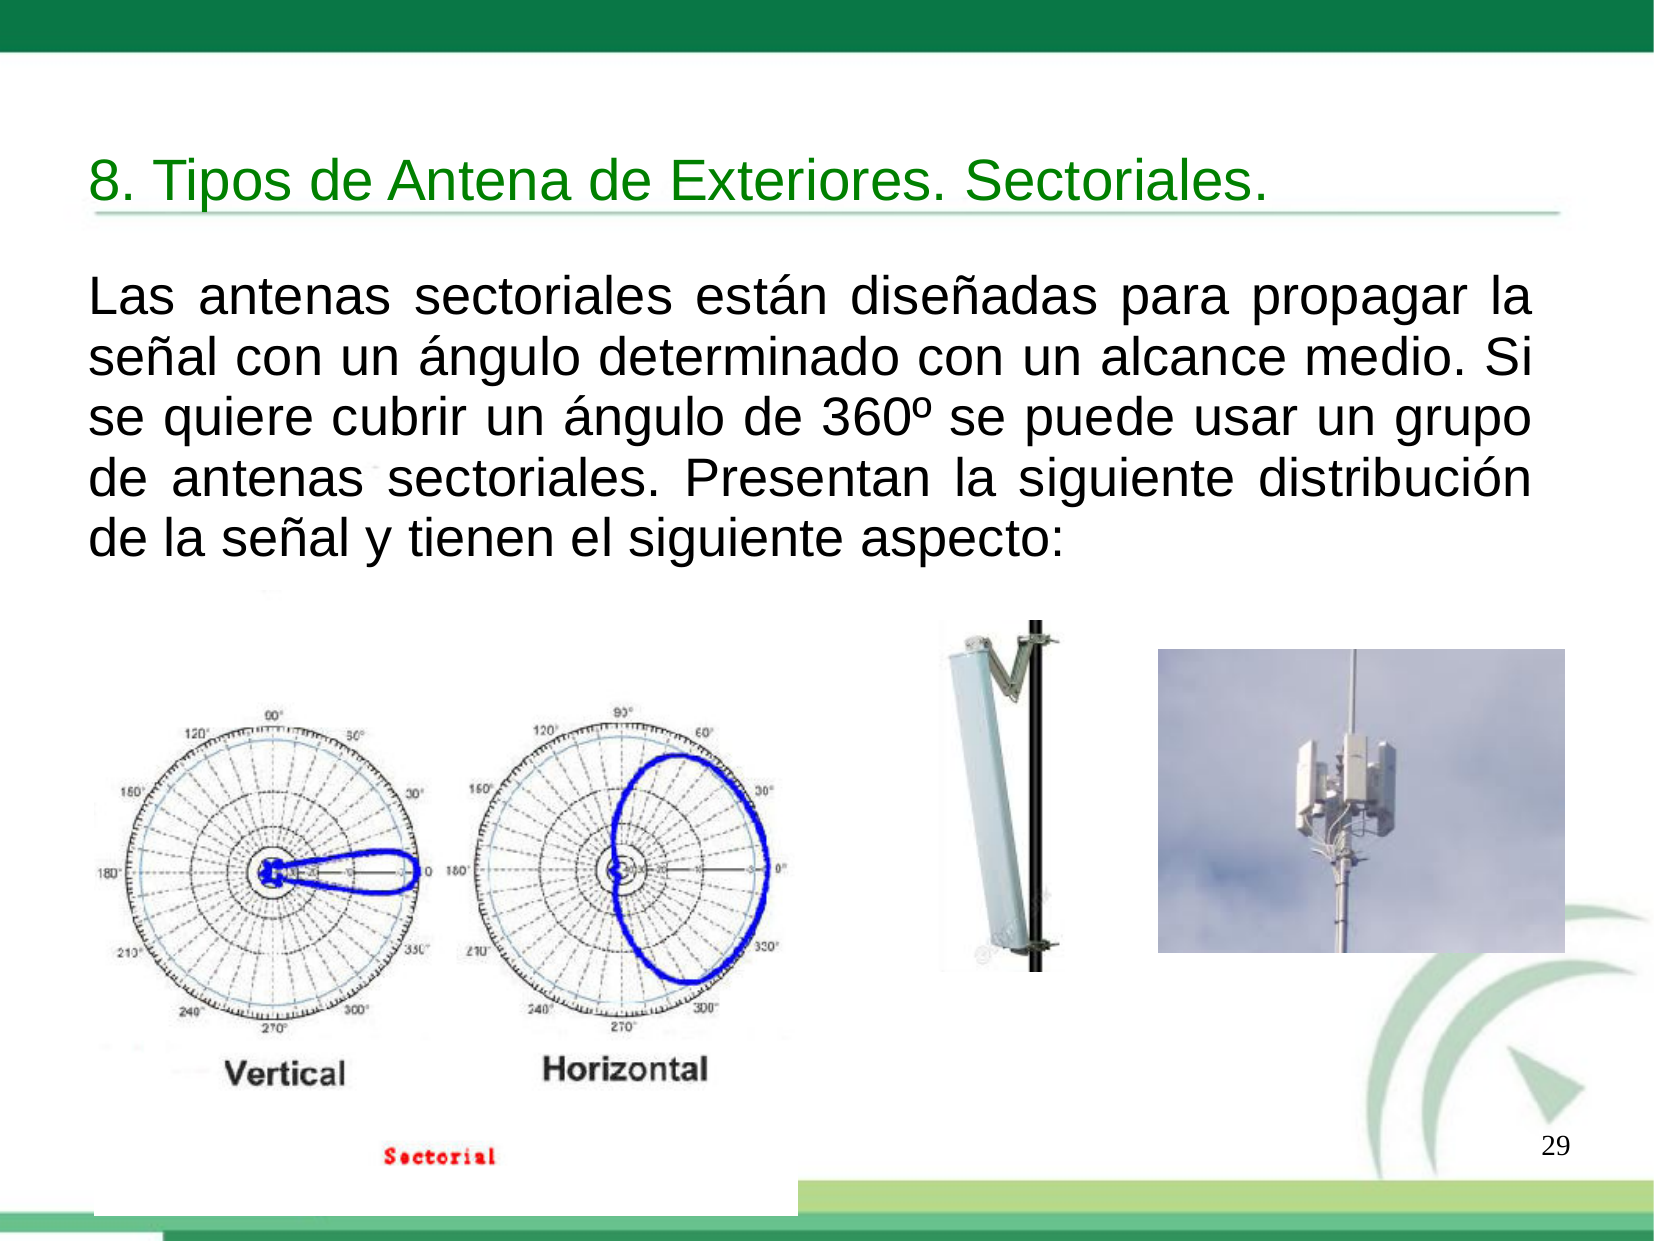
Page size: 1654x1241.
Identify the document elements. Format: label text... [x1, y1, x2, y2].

list Las antenas sectoriales están diseñadas para propagar la señal con un ángulo determinado con un alcance medio. Si se quiere cubrir un ángulo de 360º se puede usar un grupo de antenas sectoriales. Presentan la siguiente distribución de la señal y tienen el siguiente aspecto: [88, 265, 1536, 1106]
picture [0, 0, 1654, 1241]
text_box 8. Tipos de Antena de Exteriores. Sectoriales. [88, 147, 1565, 223]
